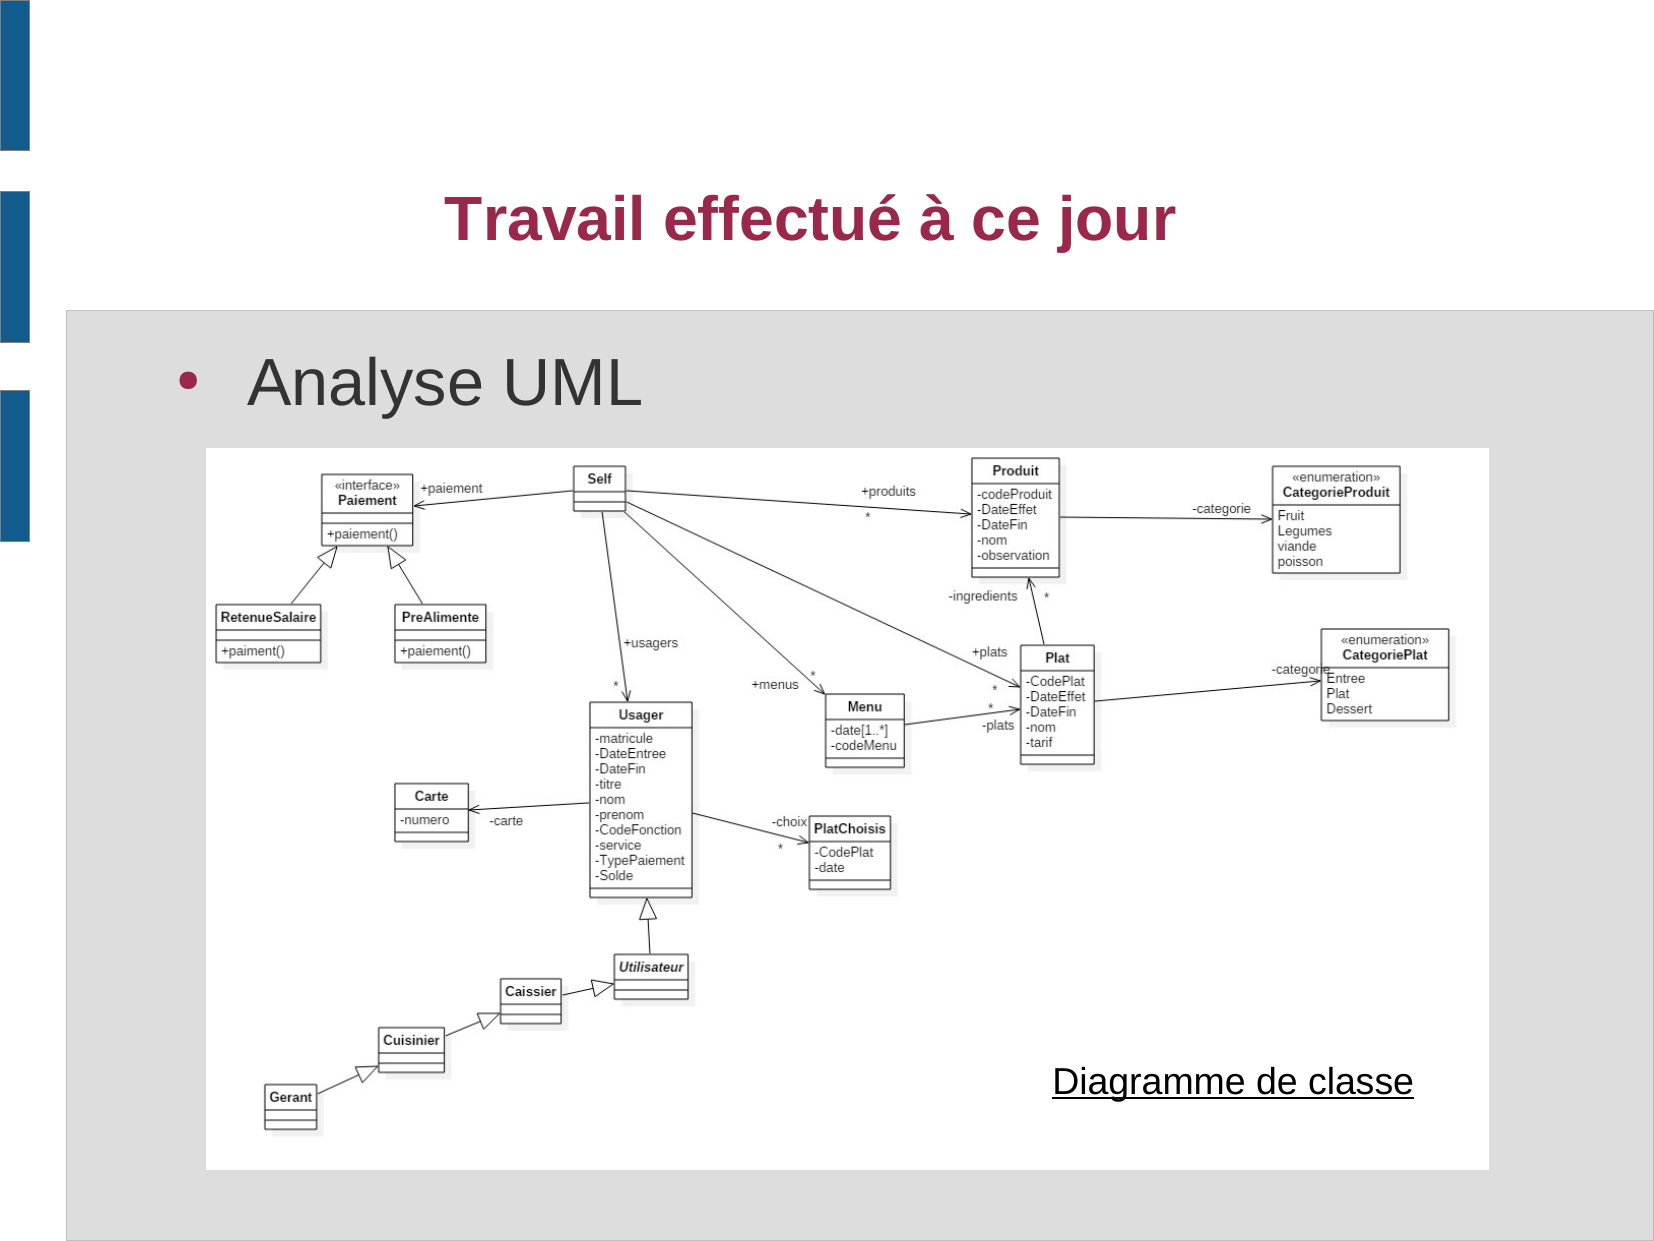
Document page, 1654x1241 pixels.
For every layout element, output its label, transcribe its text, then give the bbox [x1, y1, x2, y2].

picture [206, 448, 1489, 1170]
title Travail effectué à ce jour [88, 114, 1534, 322]
text_box Diagramme de classe [1037, 1053, 1430, 1111]
list Analyse UML [152, 344, 1534, 1127]
